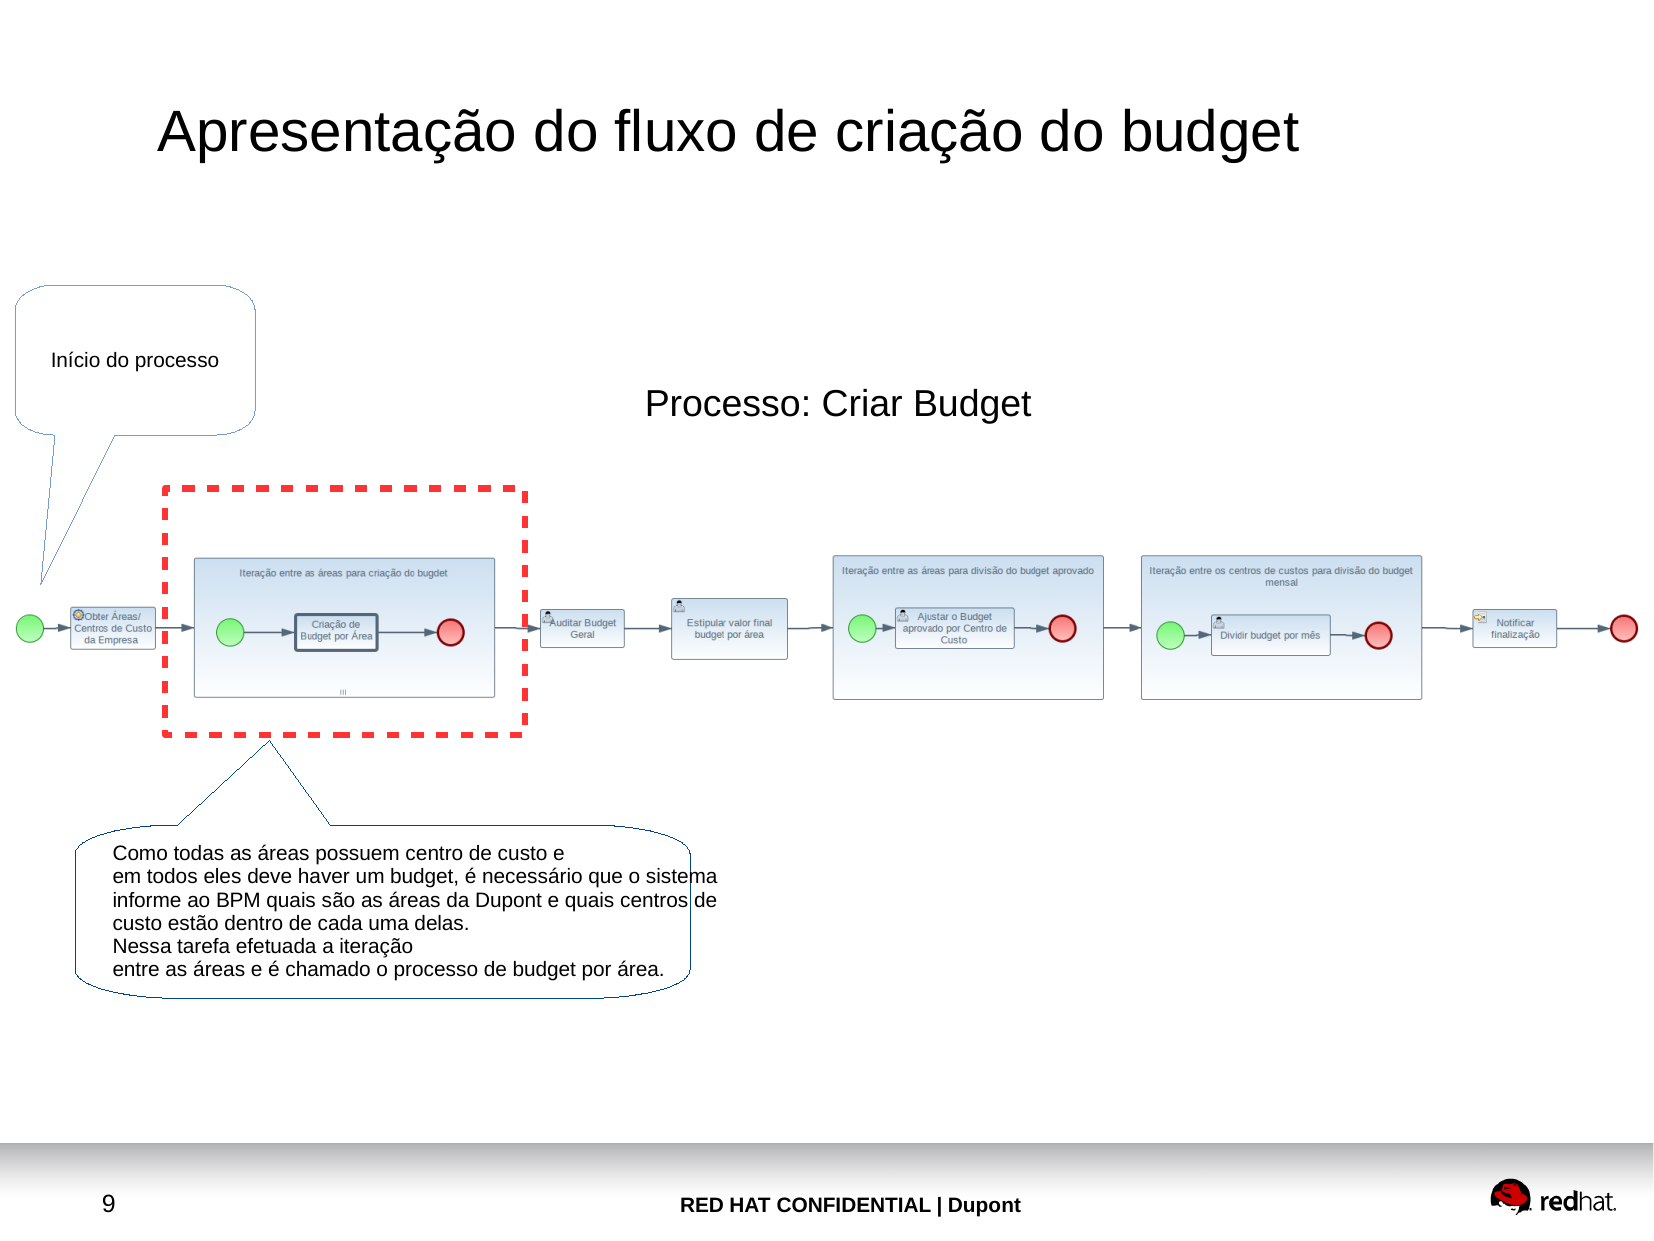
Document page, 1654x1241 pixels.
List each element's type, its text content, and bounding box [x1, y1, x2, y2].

picture [0, 509, 1654, 715]
text_box Como todas as áreas possuem centro de custo e em todos eles deve haver um budget, é necessário que o sistema informe ao BPM quais são as áreas da Dupont e quais centros de custo estão dentro de cada uma delas. Nessa tarefa efetuada a iteração entre as áreas e é chamado o processo de budget por área. [75, 740, 691, 999]
picture [0, 1143, 1654, 1241]
text_box Início do processo [15, 285, 256, 585]
text_box Processo: Criar Budget [630, 375, 1058, 432]
text_box Apresentação do fluxo de criação do budget [82, 37, 1571, 226]
